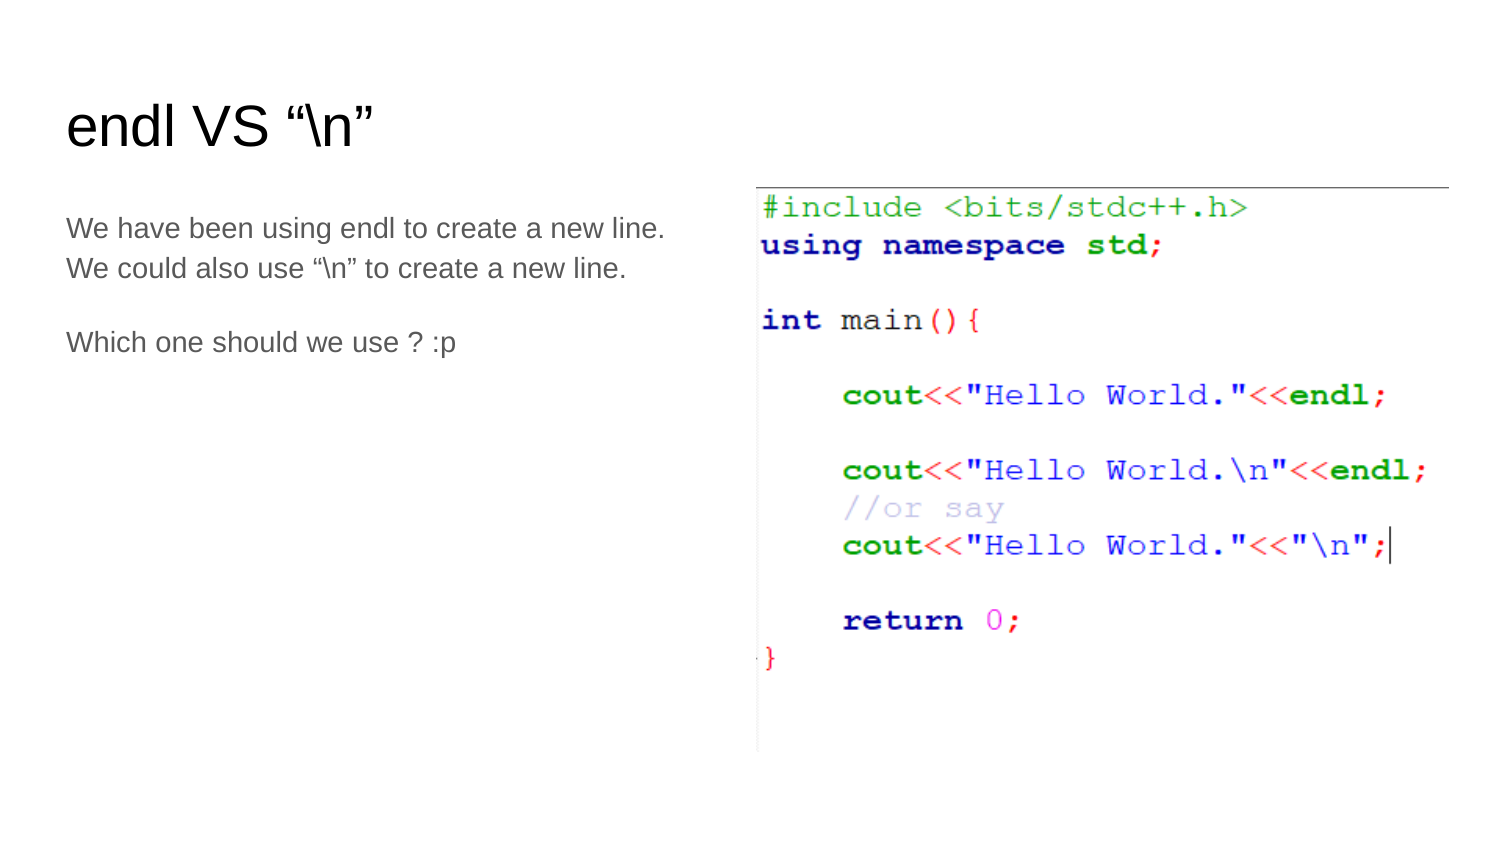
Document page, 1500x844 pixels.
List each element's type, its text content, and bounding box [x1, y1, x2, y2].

title endl VS “\n” [51, 72, 1449, 167]
picture [756, 187, 1449, 752]
list We have been using endl to create a new line. We could also use “\n” to create a new line. Which one should we use ? :p [51, 189, 708, 750]
